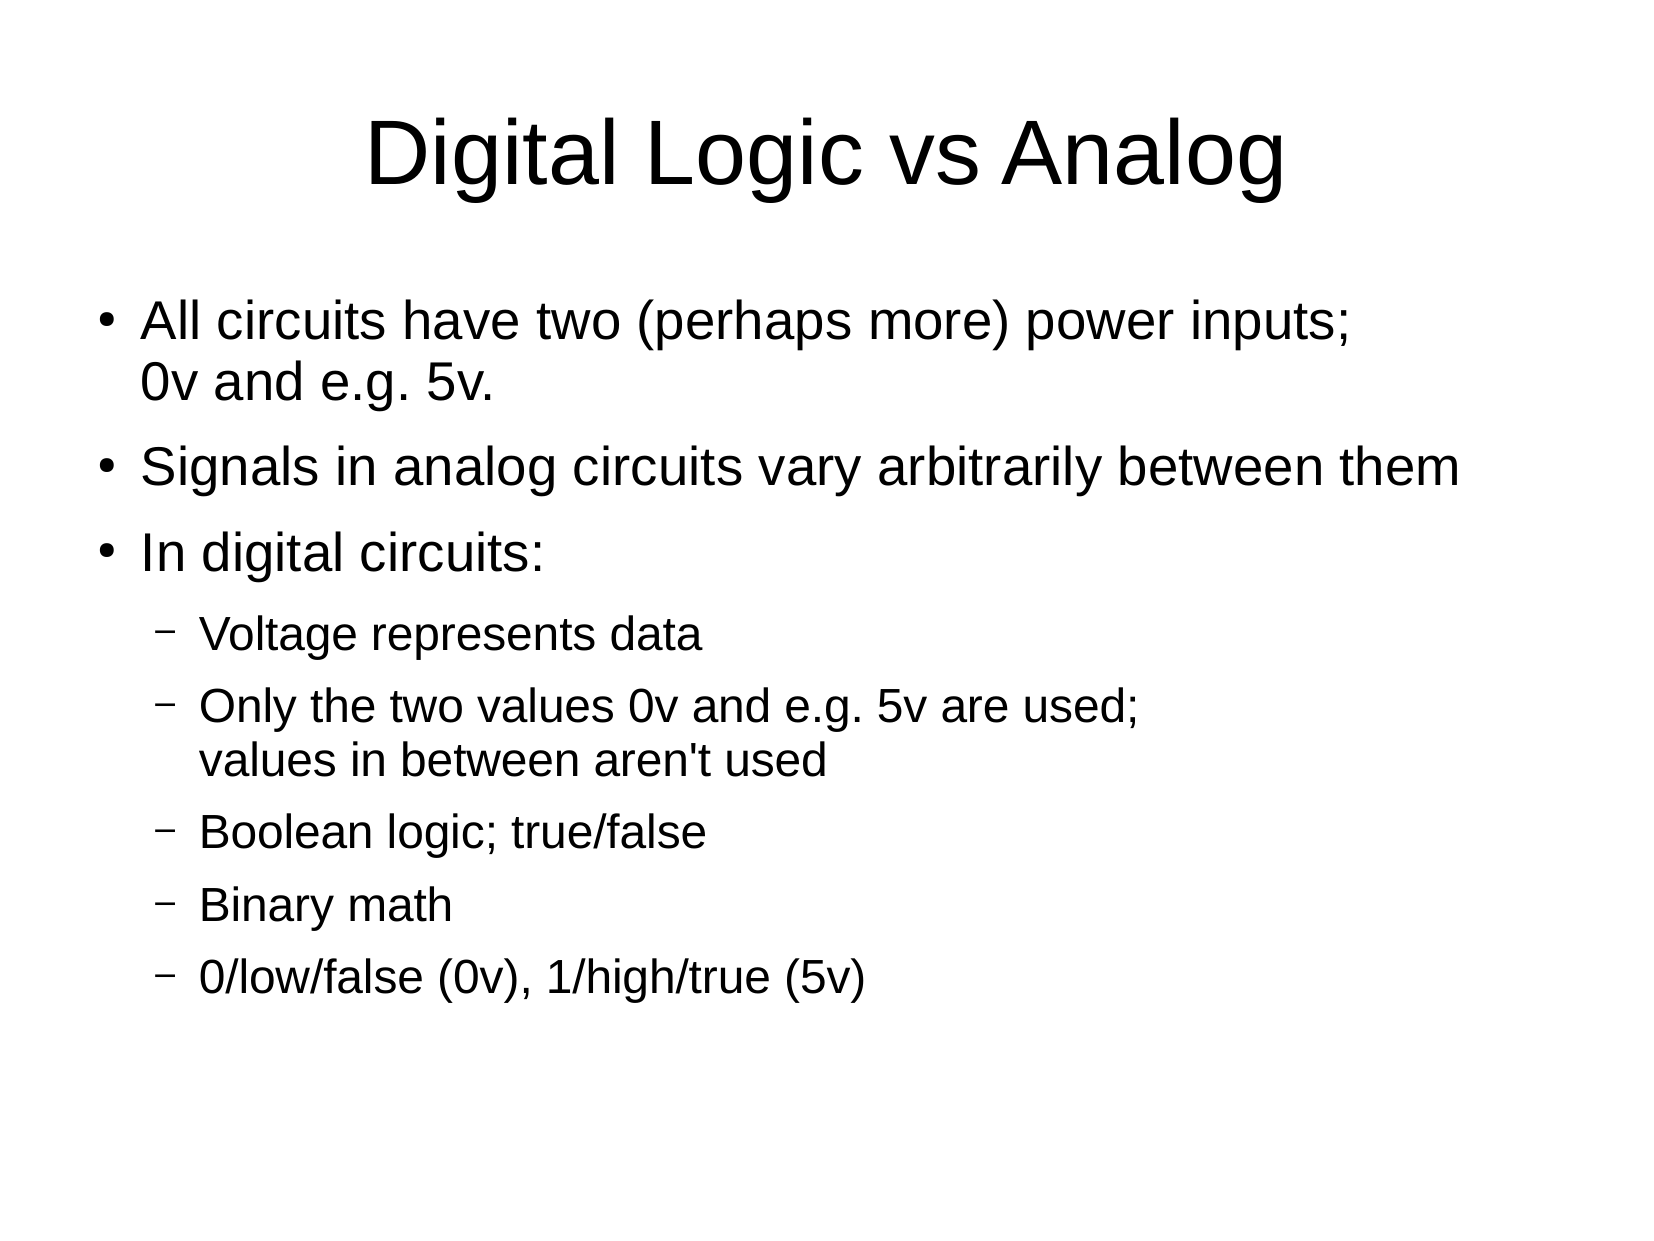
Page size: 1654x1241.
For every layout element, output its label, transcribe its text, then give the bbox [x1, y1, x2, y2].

list All circuits have two (perhaps more) power inputs; 0v and e.g. 5v. Signals in analog circuits vary arbitrarily between them In digital circuits: Voltage represents data Only the two values 0v and e.g. 5v are used; values in between aren't used Boolean logic; true/false Binary math 0/low/false (0v), 1/high/true (5v) [82, 290, 1538, 1010]
title Digital Logic vs Analog [82, 49, 1571, 257]
